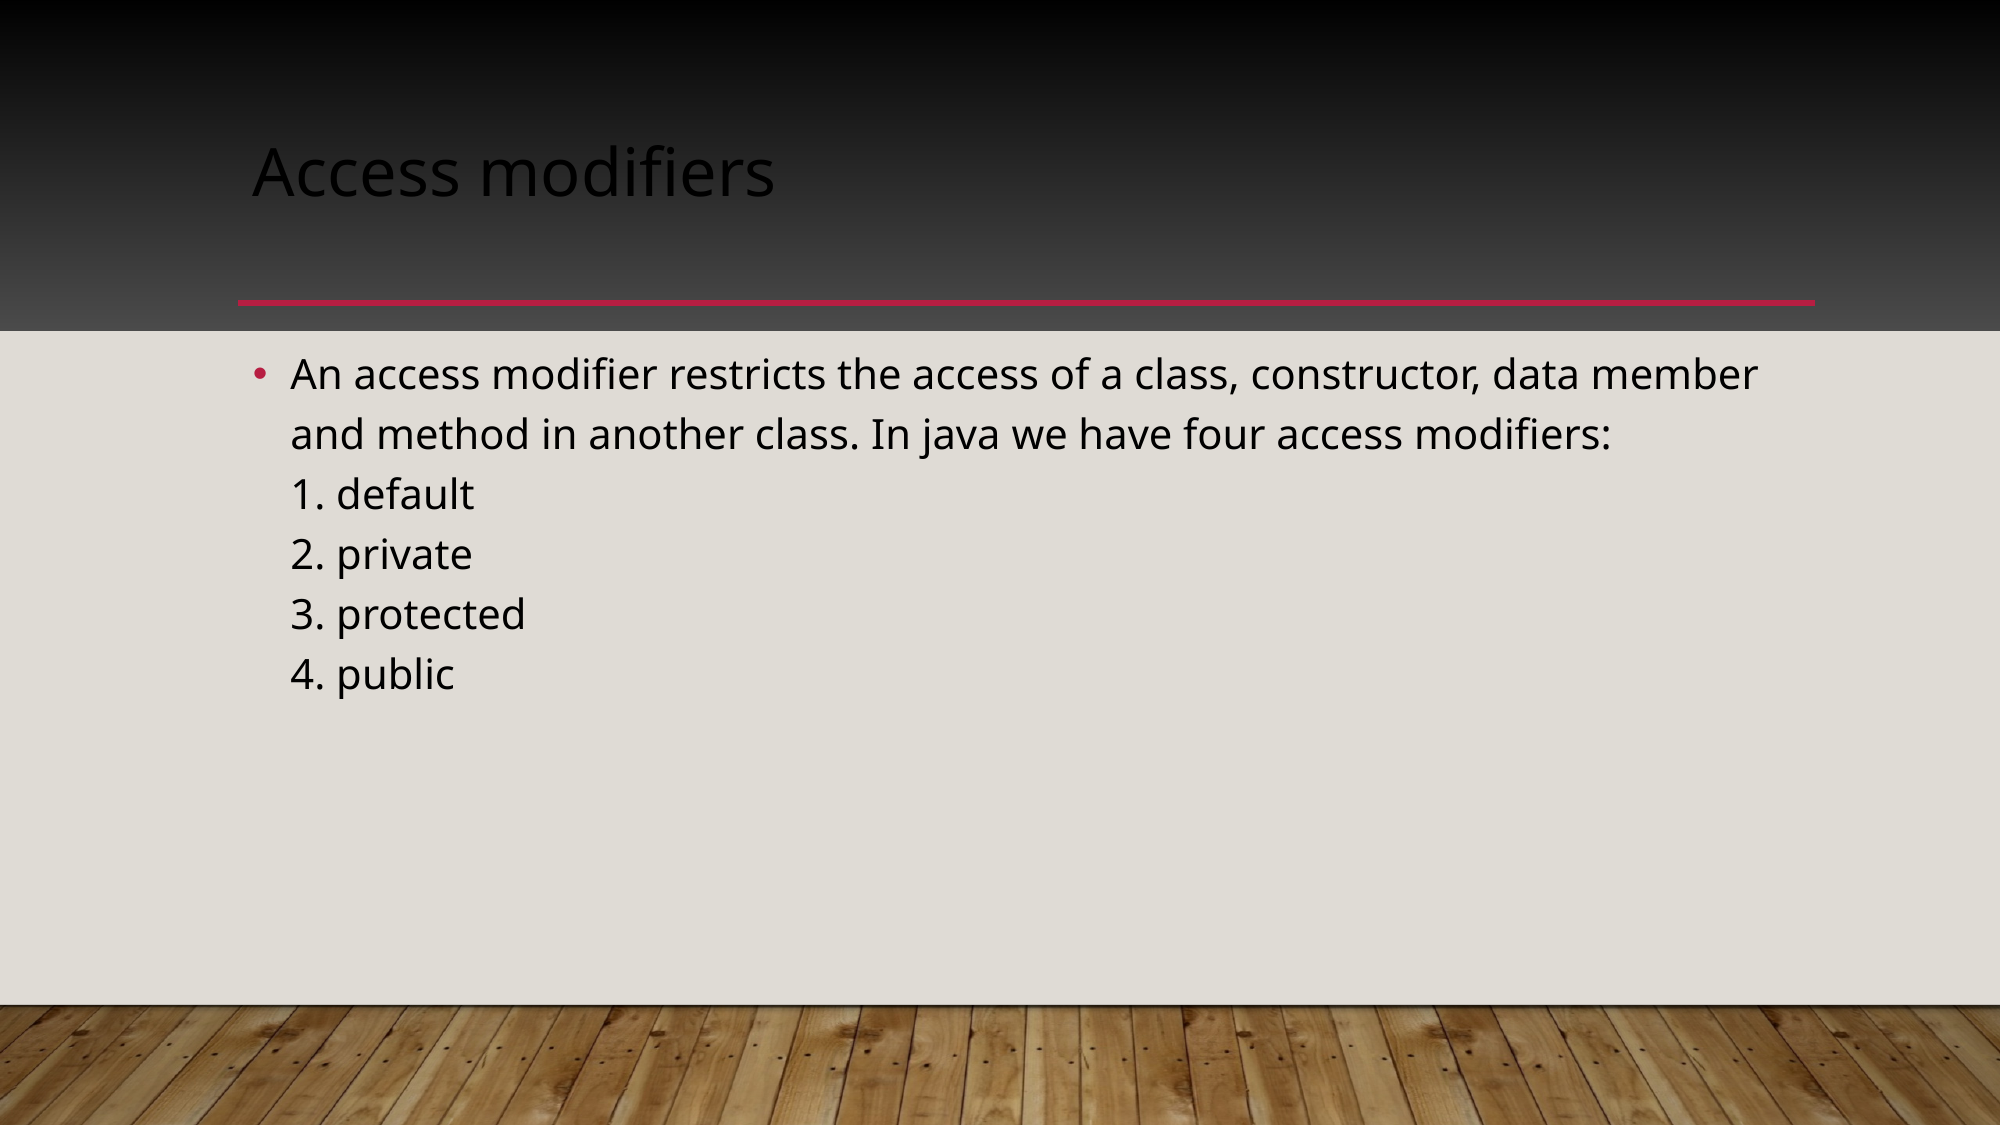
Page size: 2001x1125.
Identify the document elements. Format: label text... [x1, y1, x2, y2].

list An access modifier restricts the access of a class, constructor, data member and method in another class. In java we have four access modifiers: 1. default 2. private 3. protected 4. public [238, 330, 1814, 897]
title Access modifiers [238, 131, 1814, 305]
picture [0, 1005, 2000, 1125]
